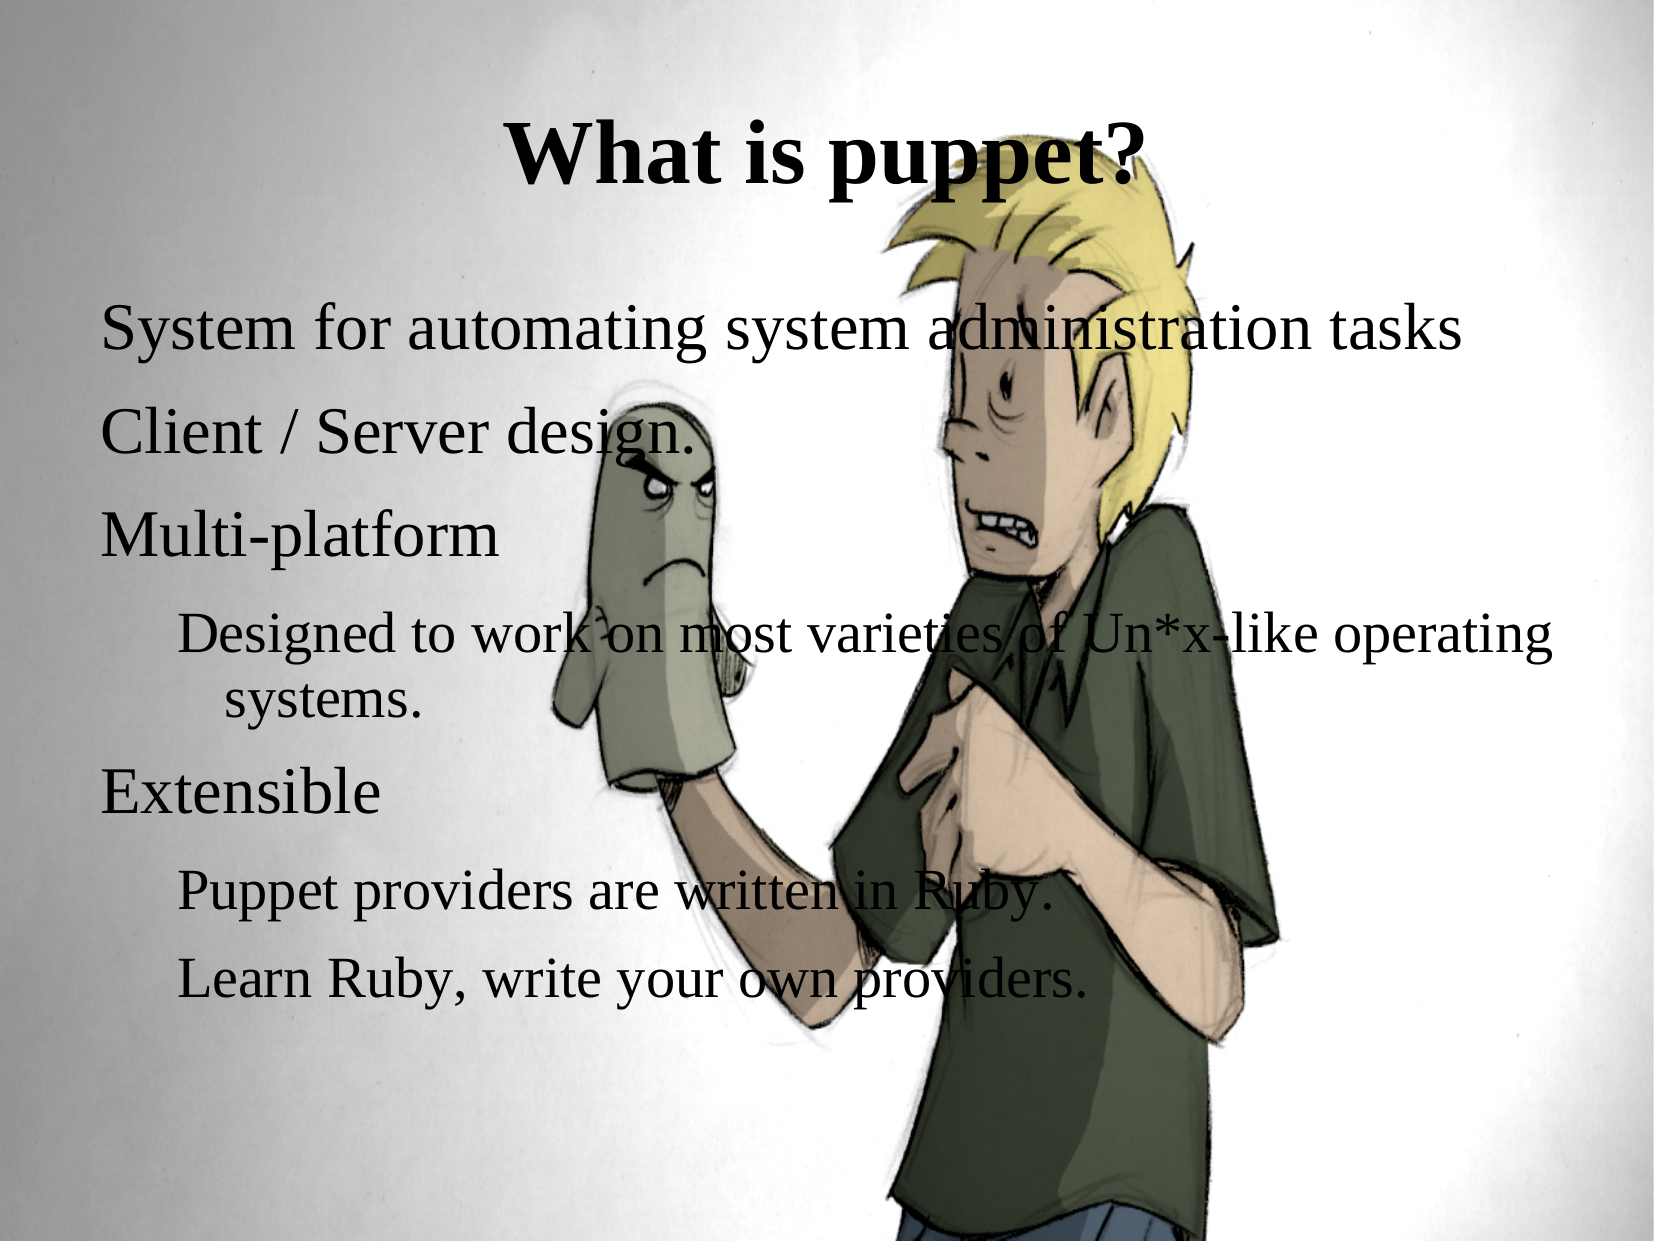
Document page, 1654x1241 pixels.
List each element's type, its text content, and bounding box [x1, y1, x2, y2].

picture [0, 0, 1654, 1241]
title What is puppet? [82, 49, 1571, 257]
list System for automating system administration tasks Client / Server design. Multi-platform Designed to work on most varieties of Un*x-like operating systems. Extensible Puppet providers are written in Ruby. Learn Ruby, write your own providers. [82, 290, 1571, 1109]
